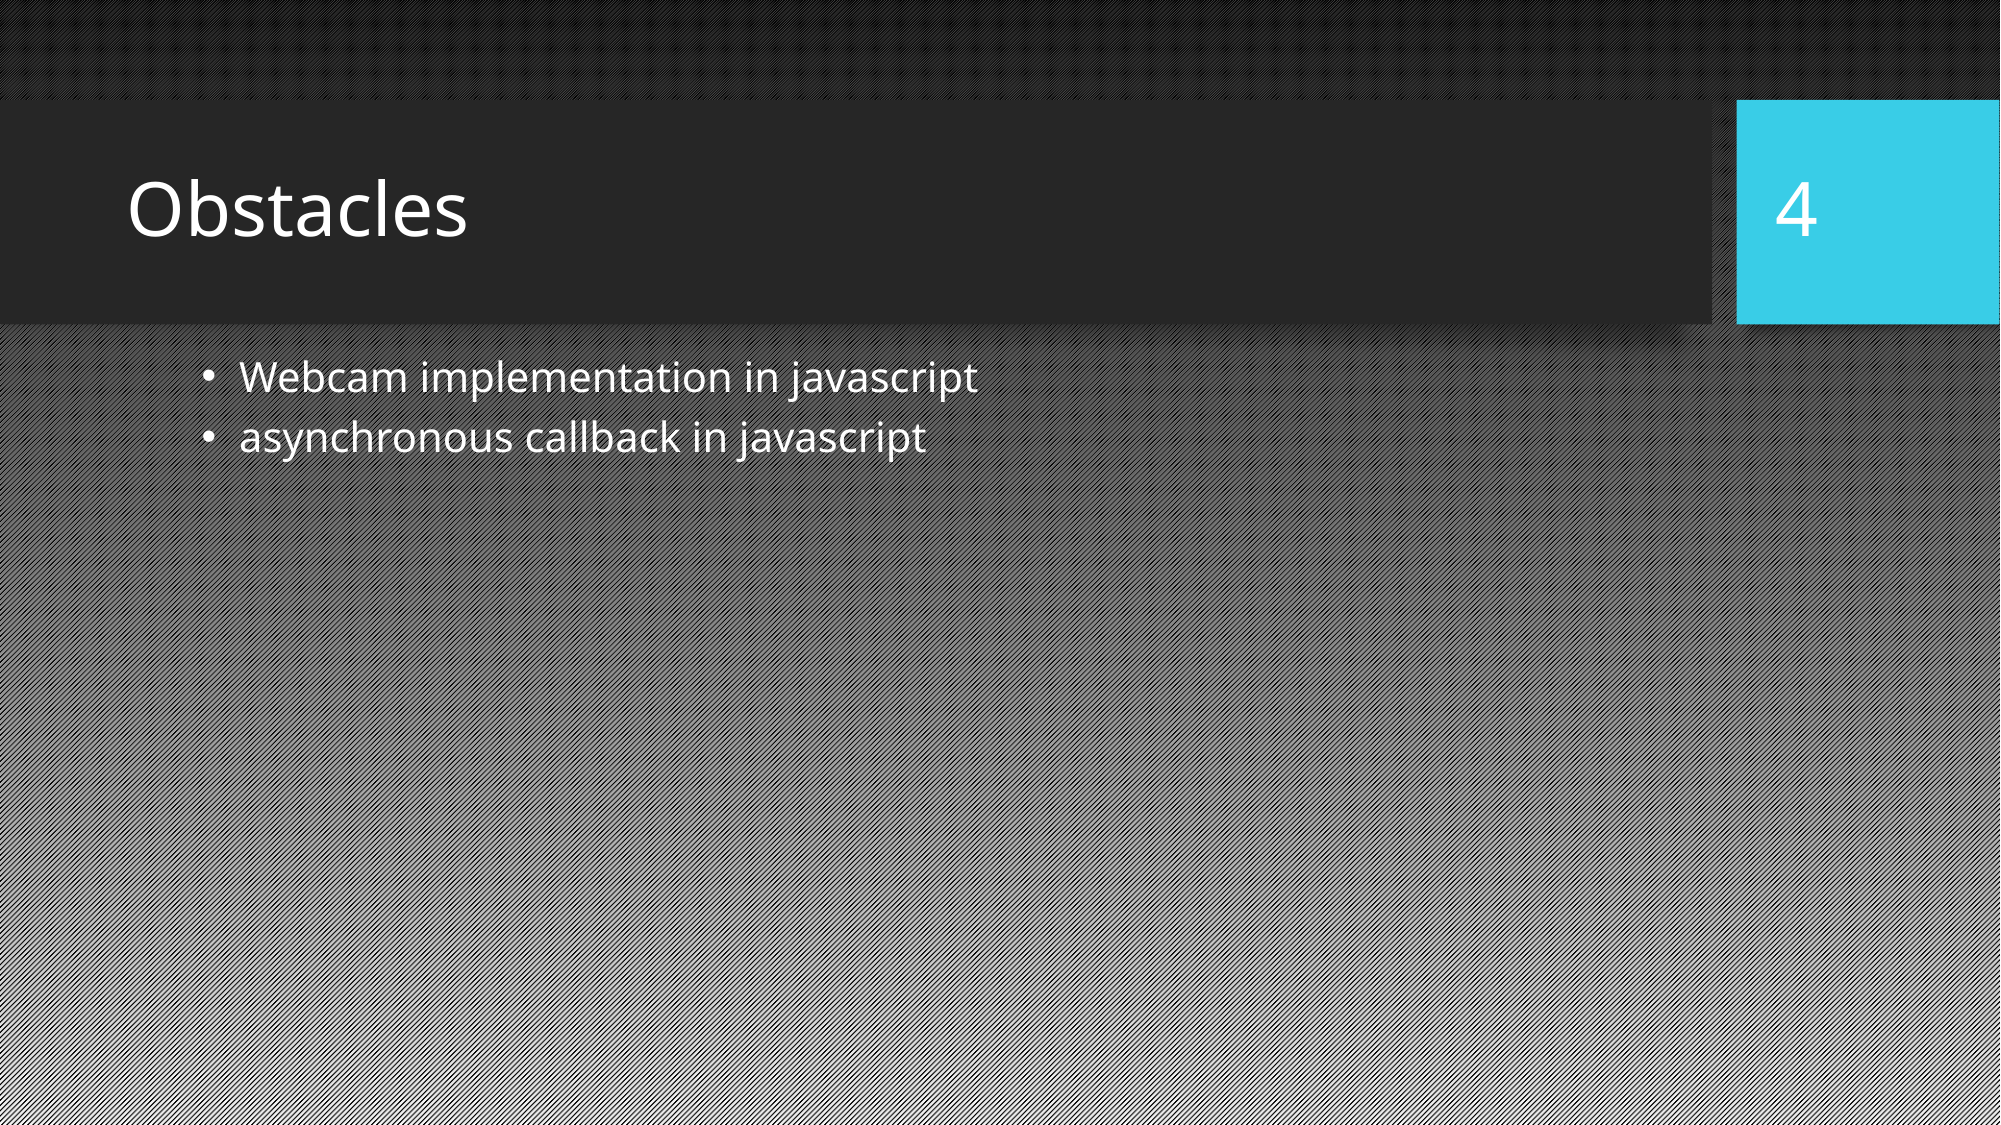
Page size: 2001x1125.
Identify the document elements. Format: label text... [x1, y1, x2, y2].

list Webcam implementation in javascript asynchronous callback in javascript [111, 343, 1689, 1049]
title Obstacles [111, 123, 1689, 301]
slide_number <number> [1760, 123, 1950, 303]
picture [0, 0, 2000, 1125]
